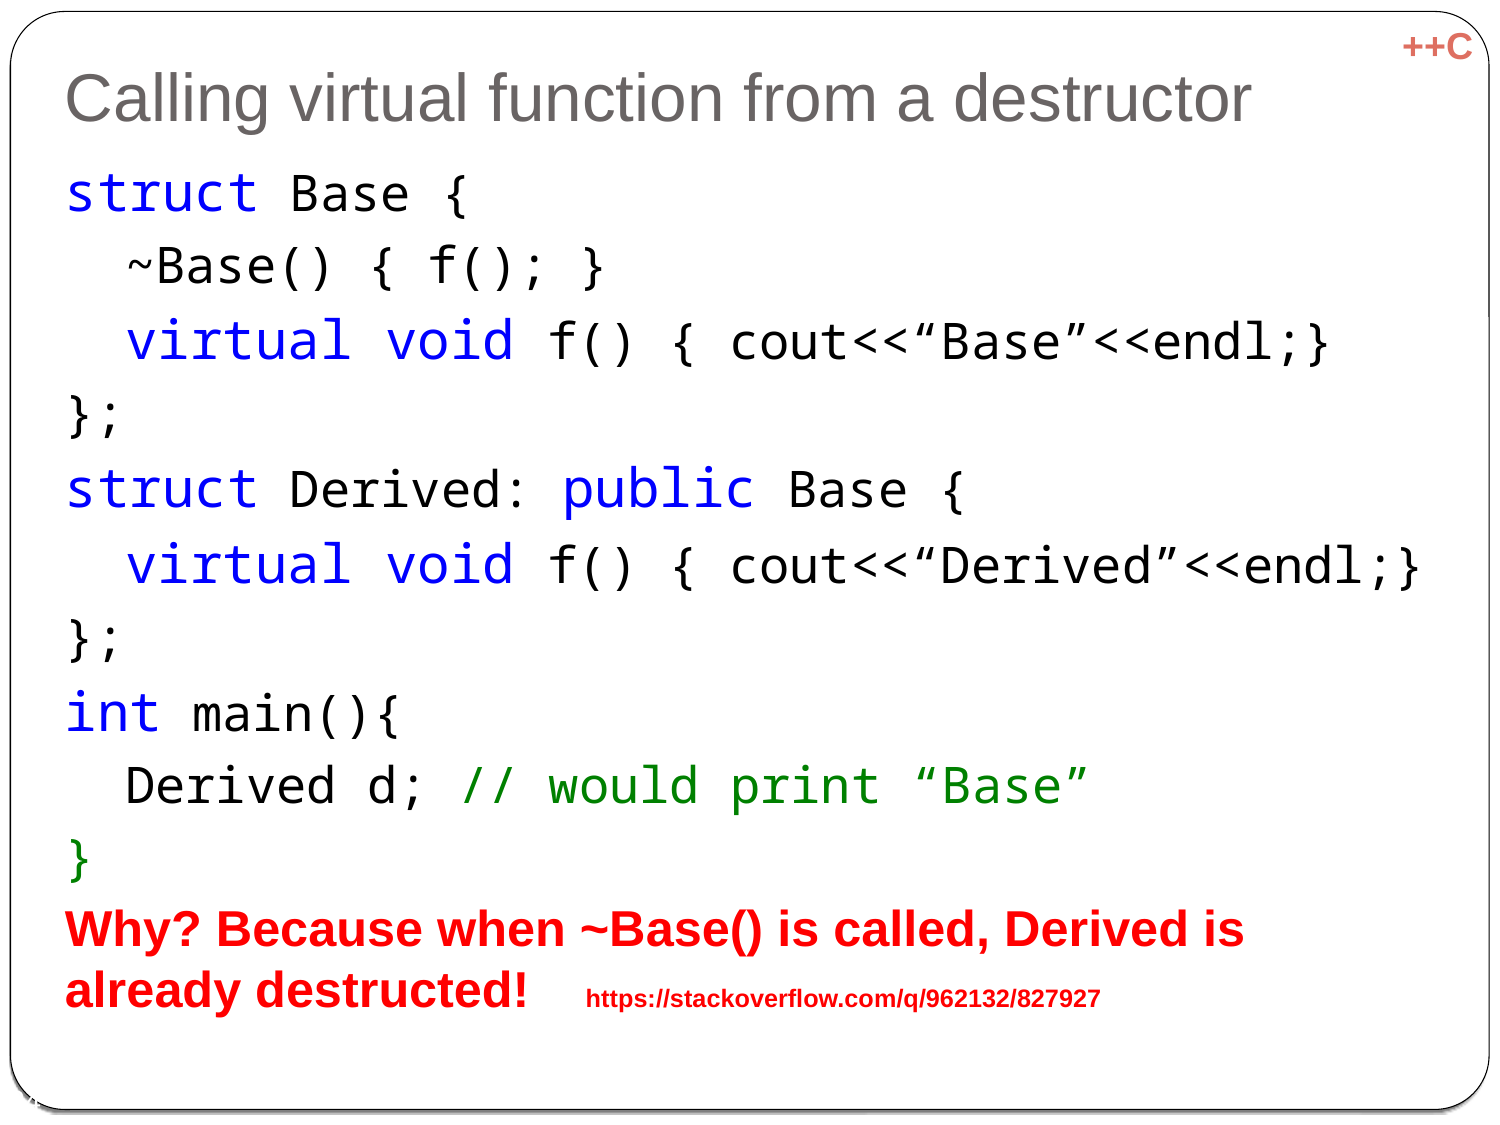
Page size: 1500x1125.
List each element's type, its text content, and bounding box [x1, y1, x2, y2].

title Calling virtual function from a destructor [50, 45, 1450, 149]
list struct Base { ~Base() { f(); } virtual void f() { cout<<“Base”<<endl;} }; struct Derived: public Base { virtual void f() { cout<<“Derived”<<endl;} }; int main(){ Derived d; // would print “Base” } Why? Because when ~Base() is called, Derived is already destructed! https://stackoverflow.com/q/962132/827927 [50, 149, 1450, 1088]
slide_number <number> [0, 1074, 50, 1125]
